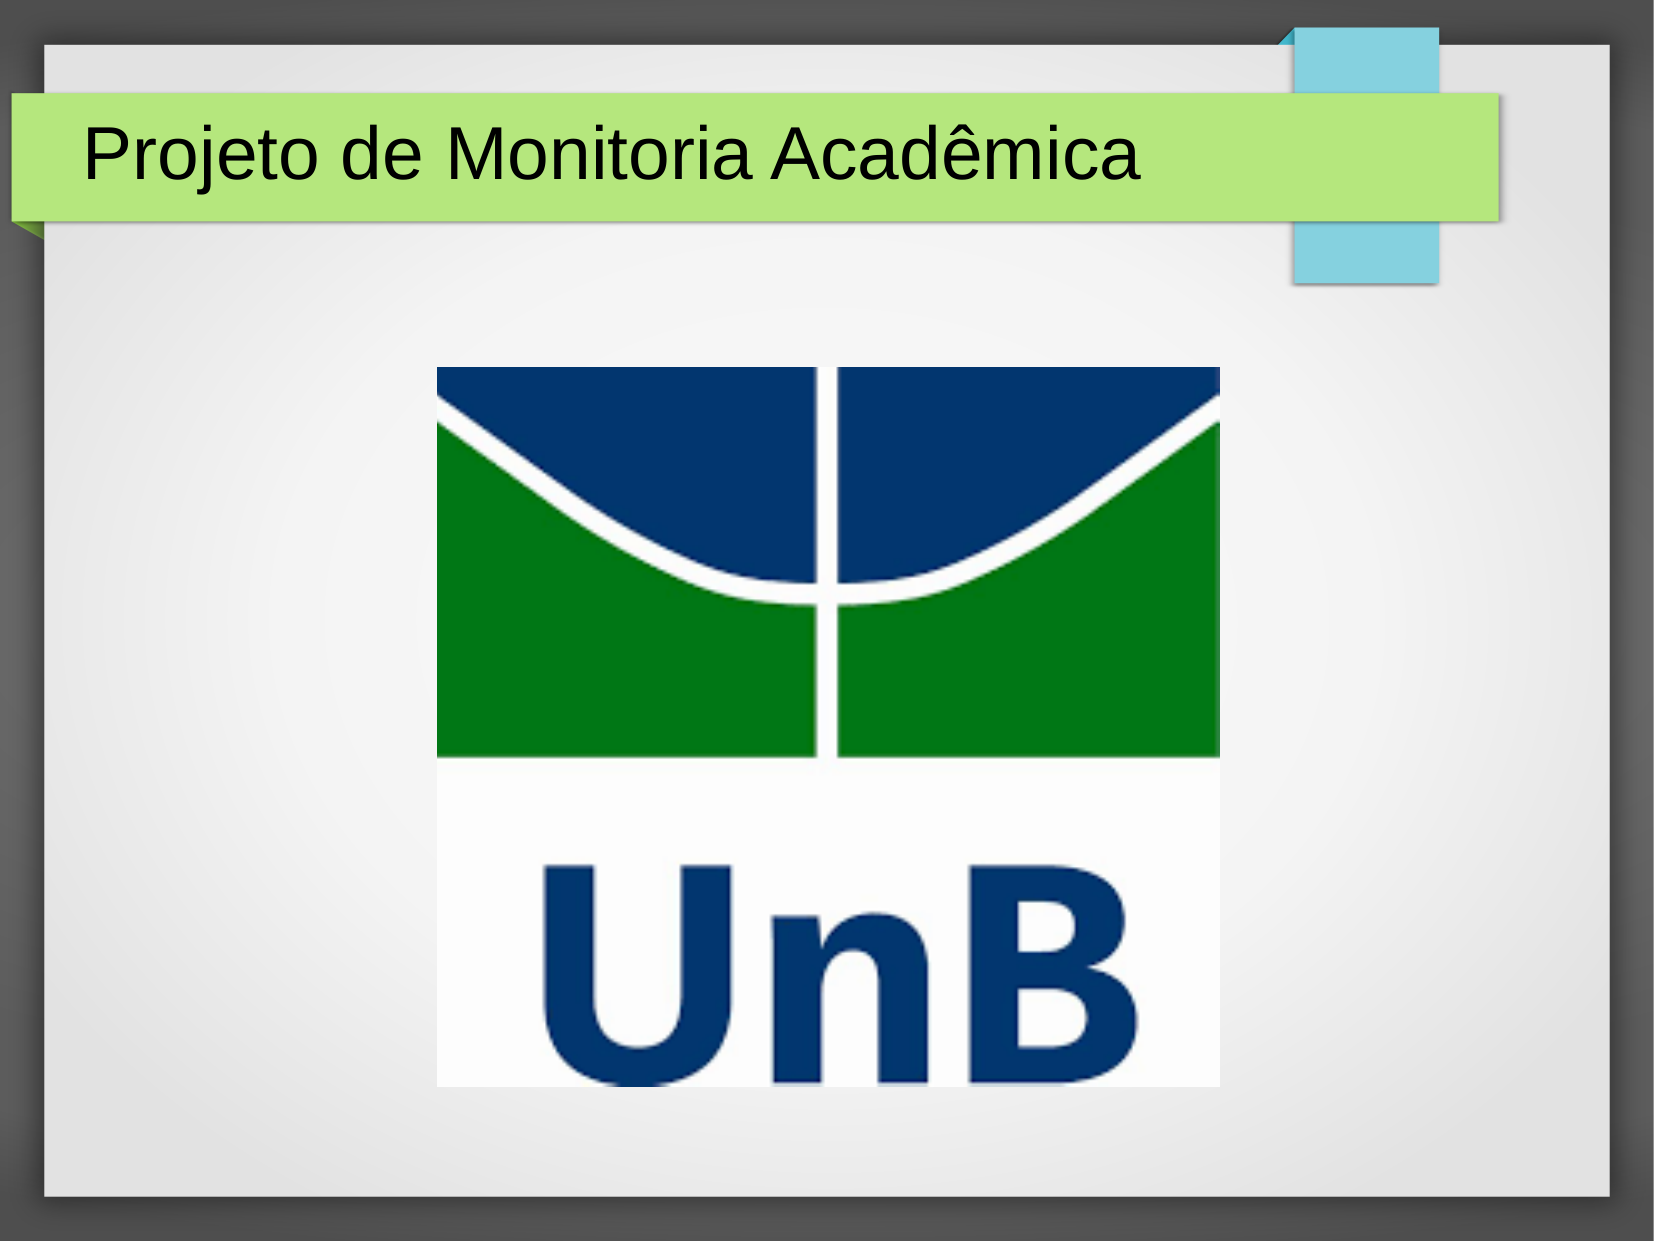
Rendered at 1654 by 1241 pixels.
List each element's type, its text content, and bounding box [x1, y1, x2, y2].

picture [0, 0, 1654, 1241]
title Projeto de Monitoria Acadêmica [82, 94, 1264, 213]
